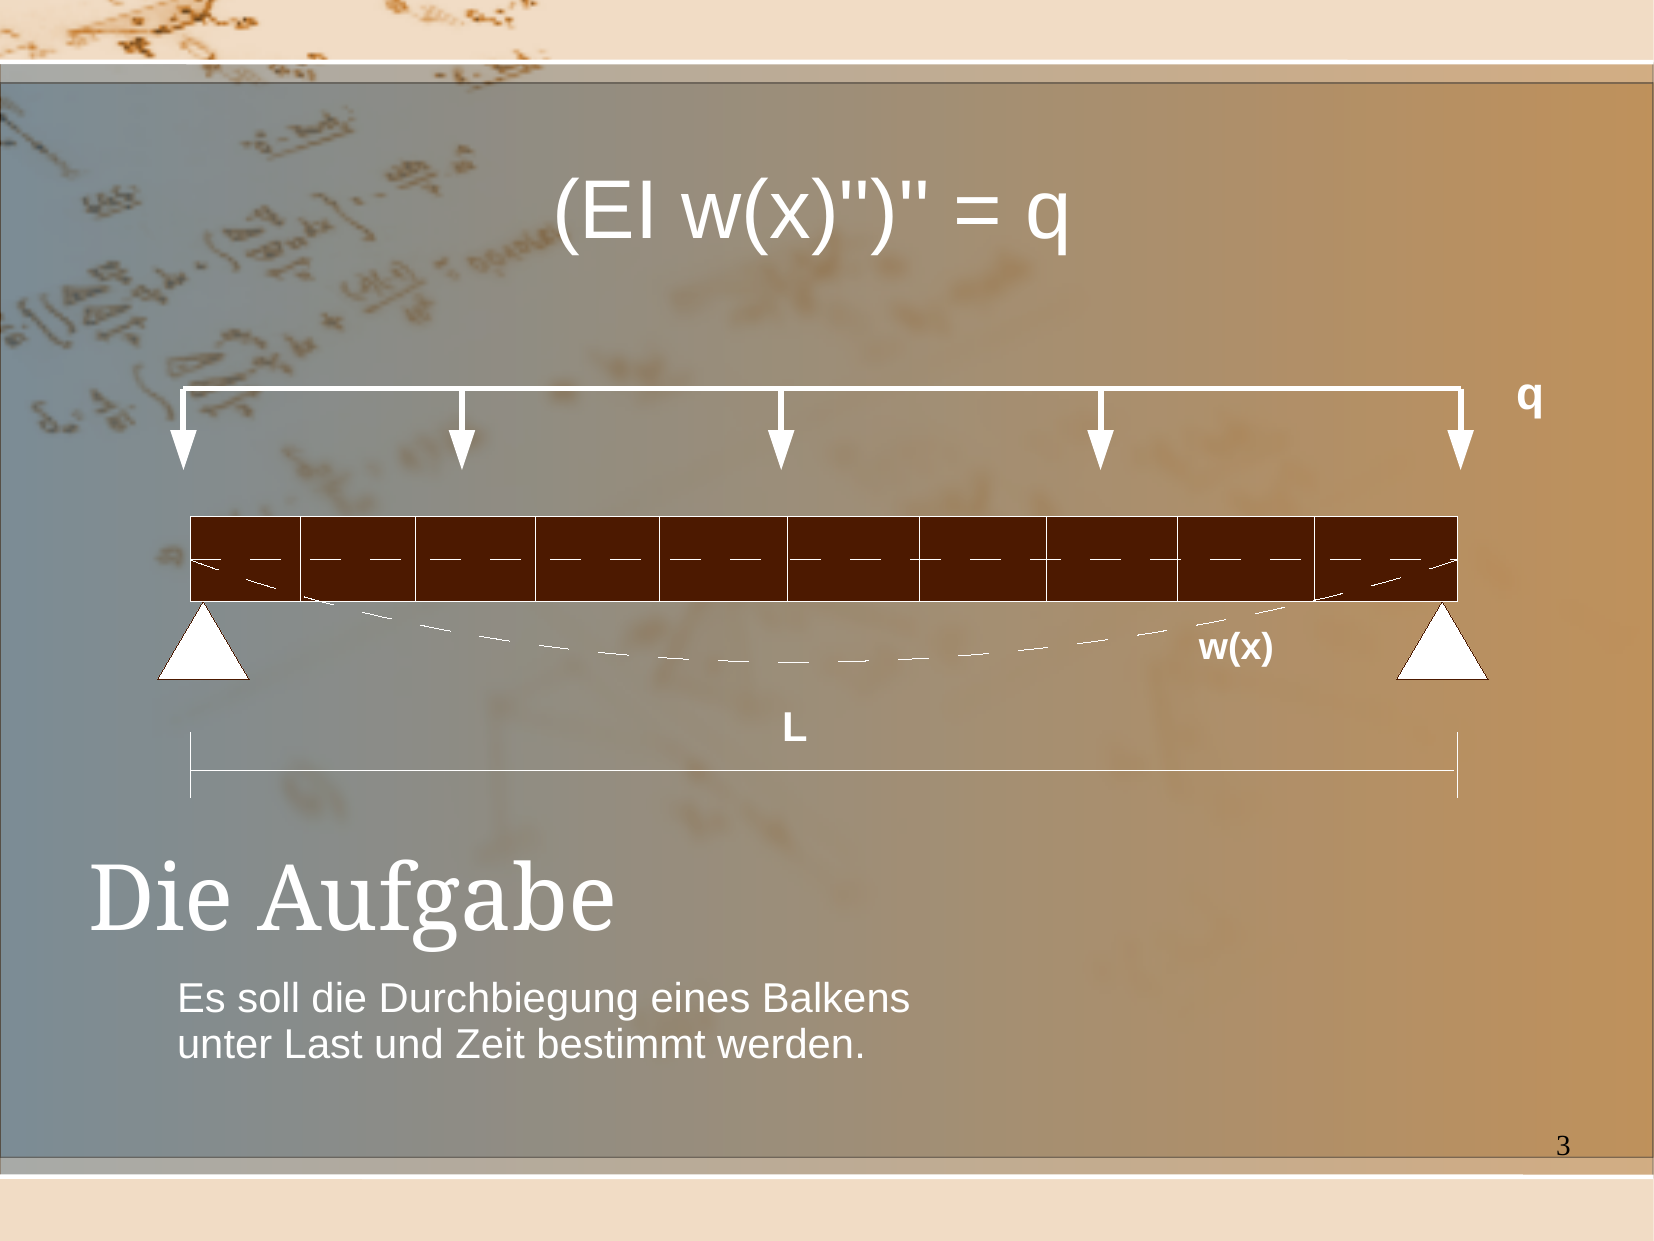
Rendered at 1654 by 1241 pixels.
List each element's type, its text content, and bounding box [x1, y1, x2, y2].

text_box [157, 602, 250, 680]
picture [0, 0, 1654, 59]
text_box [788, 517, 919, 601]
text_box [1396, 602, 1489, 680]
text_box [1047, 517, 1177, 601]
title Die Aufgabe [88, 791, 1565, 999]
text_box [920, 517, 1046, 601]
text_box [416, 517, 535, 601]
text_box (EI w(x)'')'' = q [159, 155, 1465, 264]
text_box L [713, 696, 877, 759]
text_box w(x) [1184, 618, 1301, 677]
text_box [191, 517, 300, 601]
text_box [1315, 517, 1457, 601]
text_box [536, 517, 659, 601]
text_box [301, 517, 415, 601]
text_box [660, 517, 787, 601]
text_box [1178, 517, 1314, 601]
picture [0, 1179, 1654, 1241]
text_box q [1501, 360, 1634, 428]
list Es soll die Durchbiegung eines Balkens unter Last und Zeit bestimmt werden. [177, 974, 1571, 1162]
